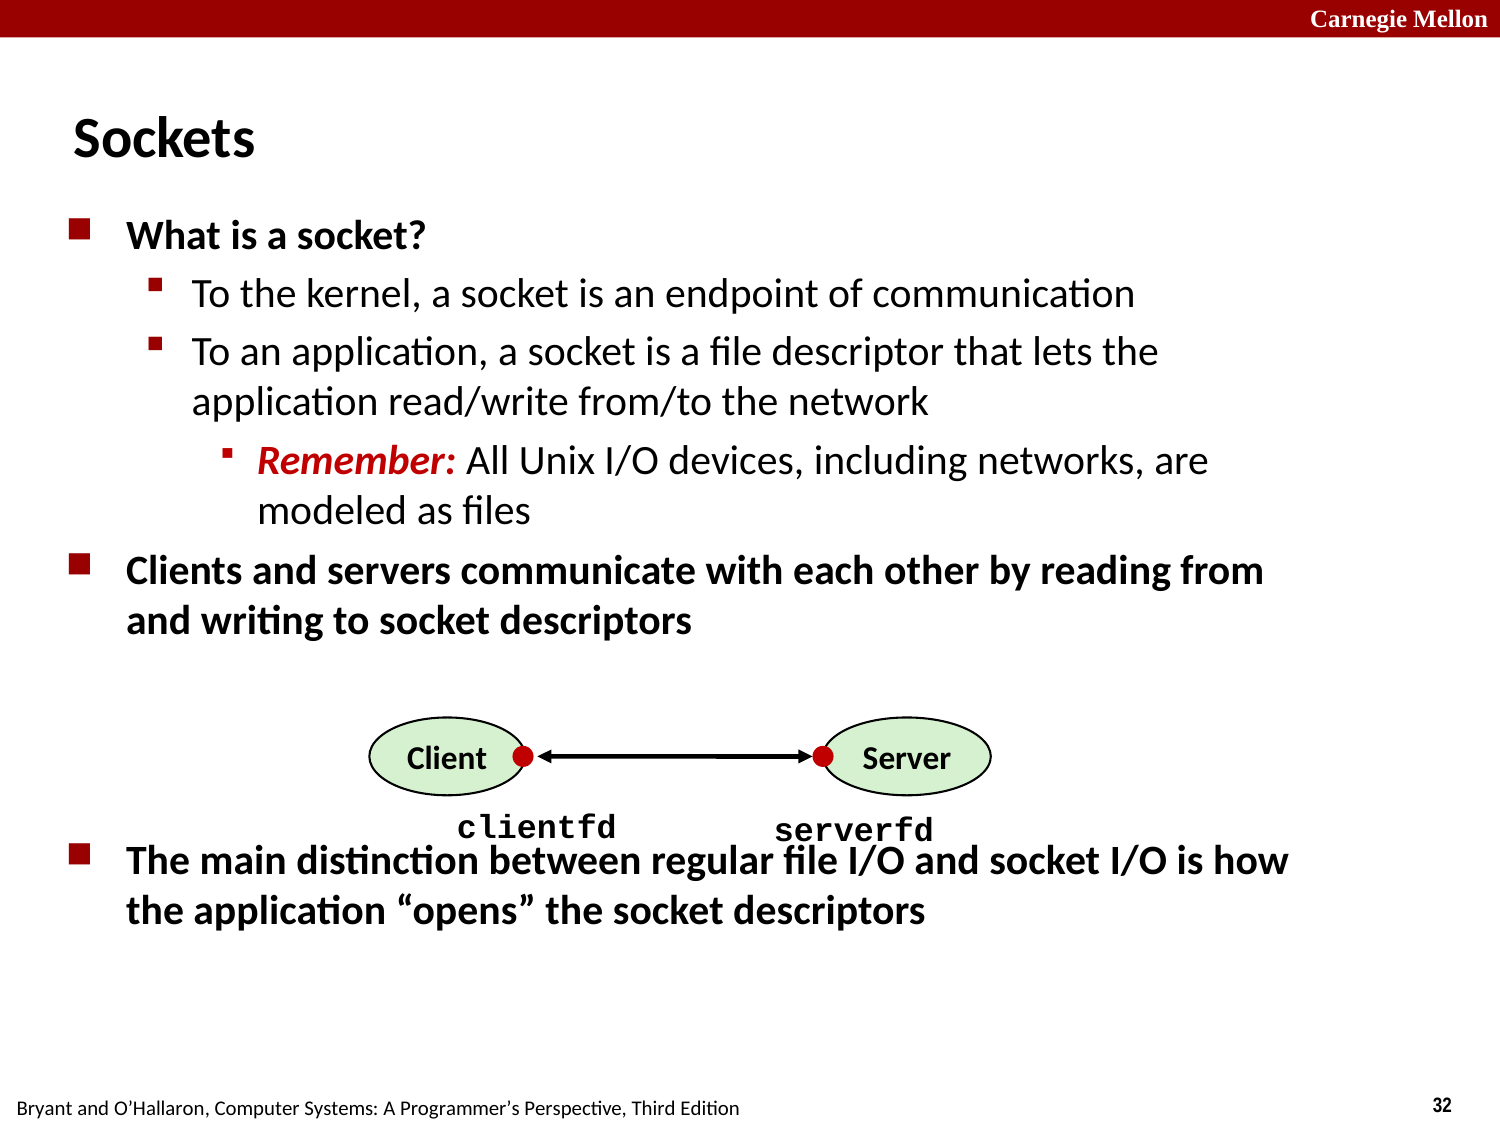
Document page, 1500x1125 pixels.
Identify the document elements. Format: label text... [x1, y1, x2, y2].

text_box serverfd [758, 800, 949, 855]
text_box [512, 745, 534, 767]
list What is a socket? To the kernel, a socket is an endpoint of communication To an application, a socket is a file descriptor that lets the application read/write from/to the network Remember: All Unix I/O devices, including networks, are modeled as files Clients and servers communicate with each other by reading from and writing to socket descriptors The main distinction between regular file I/O and socket I/O is how the application “opens” the socket descriptors [54, 200, 1350, 450]
text_box [812, 745, 834, 767]
text_box Server [826, 717, 991, 796]
text_box clientfd [442, 797, 632, 853]
title Sockets [58, 71, 1304, 197]
text_box Client [369, 717, 523, 796]
